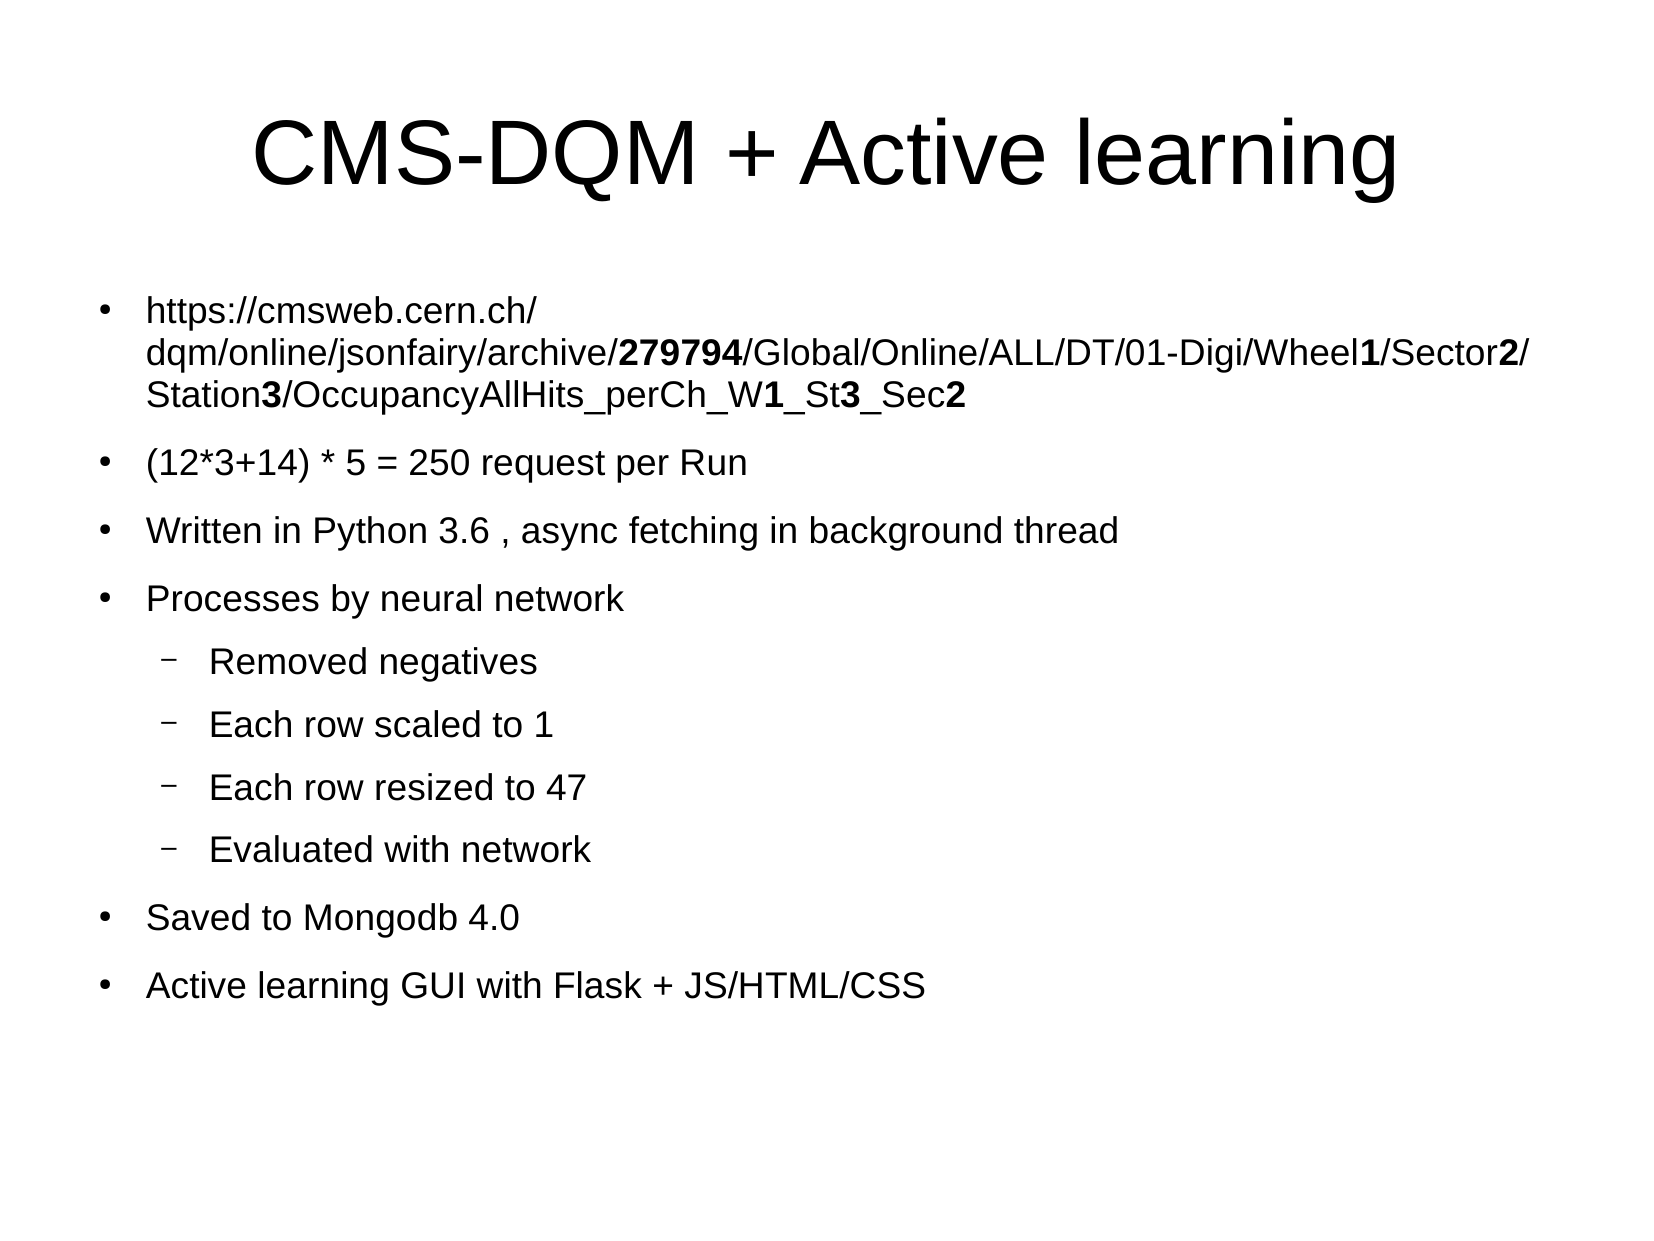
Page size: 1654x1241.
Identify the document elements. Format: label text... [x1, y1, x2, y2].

title CMS-DQM + Active learning [82, 49, 1571, 257]
list https://cmsweb.cern.ch/ dqm/online/jsonfairy/archive/279794/Global/Online/ALL/DT/01-Digi/Wheel1/Sector2/Station3/OccupancyAllHits_perCh_W1_St3_Sec2 (12*3+14) * 5 = 250 request per Run Written in Python 3.6 , async fetching in background thread Processes by neural network Removed negatives Each row scaled to 1 Each row resized to 47 Evaluated with network Saved to Mongodb 4.0 Active learning GUI with Flask + JS/HTML/CSS [82, 290, 1571, 1010]
